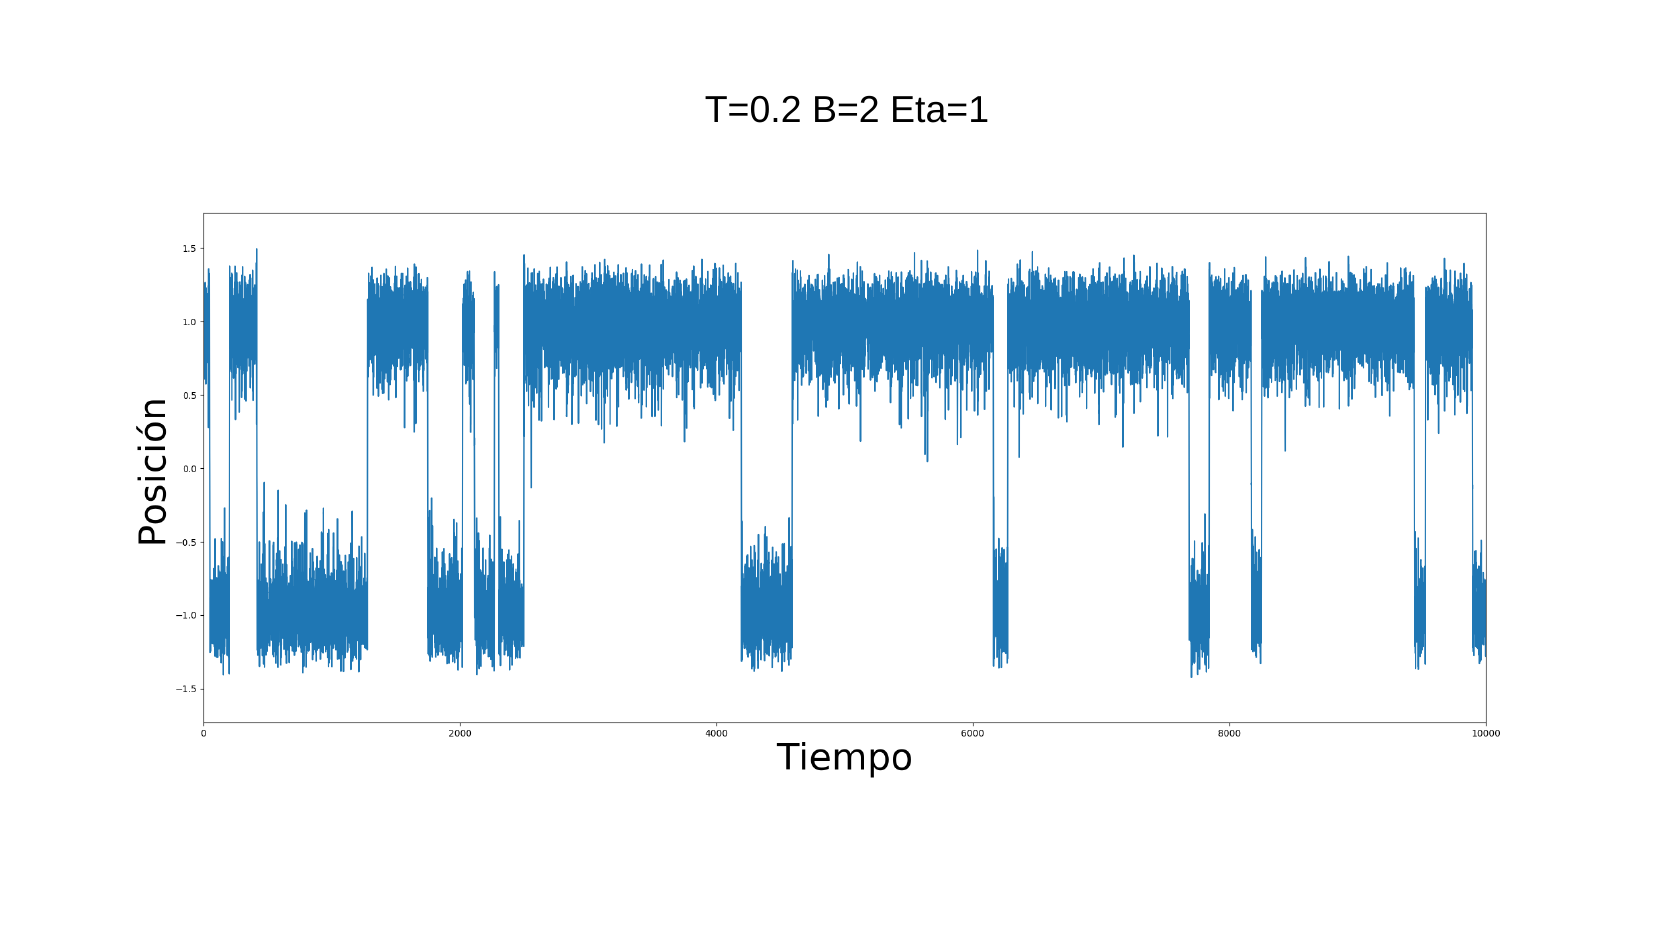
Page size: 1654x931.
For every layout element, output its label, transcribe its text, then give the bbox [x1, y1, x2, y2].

picture [0, 133, 1651, 796]
text_box T=0.2 B=2 Eta=1 [690, 81, 1045, 133]
